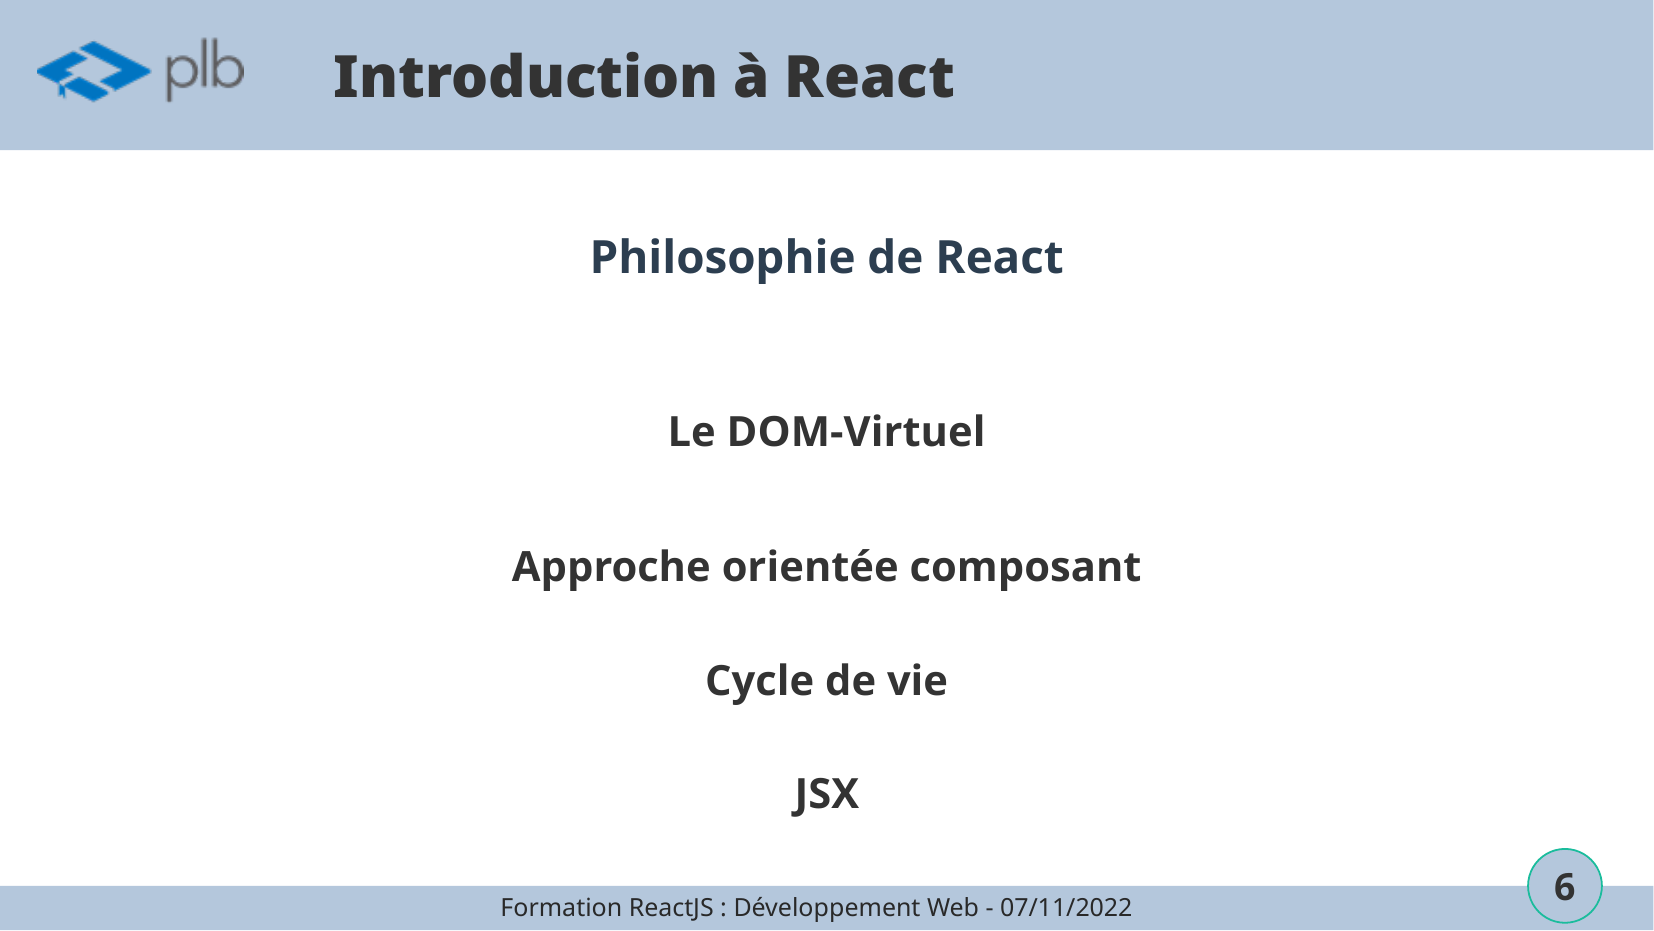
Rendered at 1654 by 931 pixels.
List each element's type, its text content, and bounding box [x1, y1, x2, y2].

text_box Formation ReactJS : Développement Web - 07/11/2022 [461, 888, 1173, 926]
title Introduction à React [333, 0, 1613, 151]
picture [37, 33, 244, 113]
subtitle Philosophie de React Le DOM-Virtuel Approche orientée composant Cycle de vie JSX [59, 225, 1595, 826]
